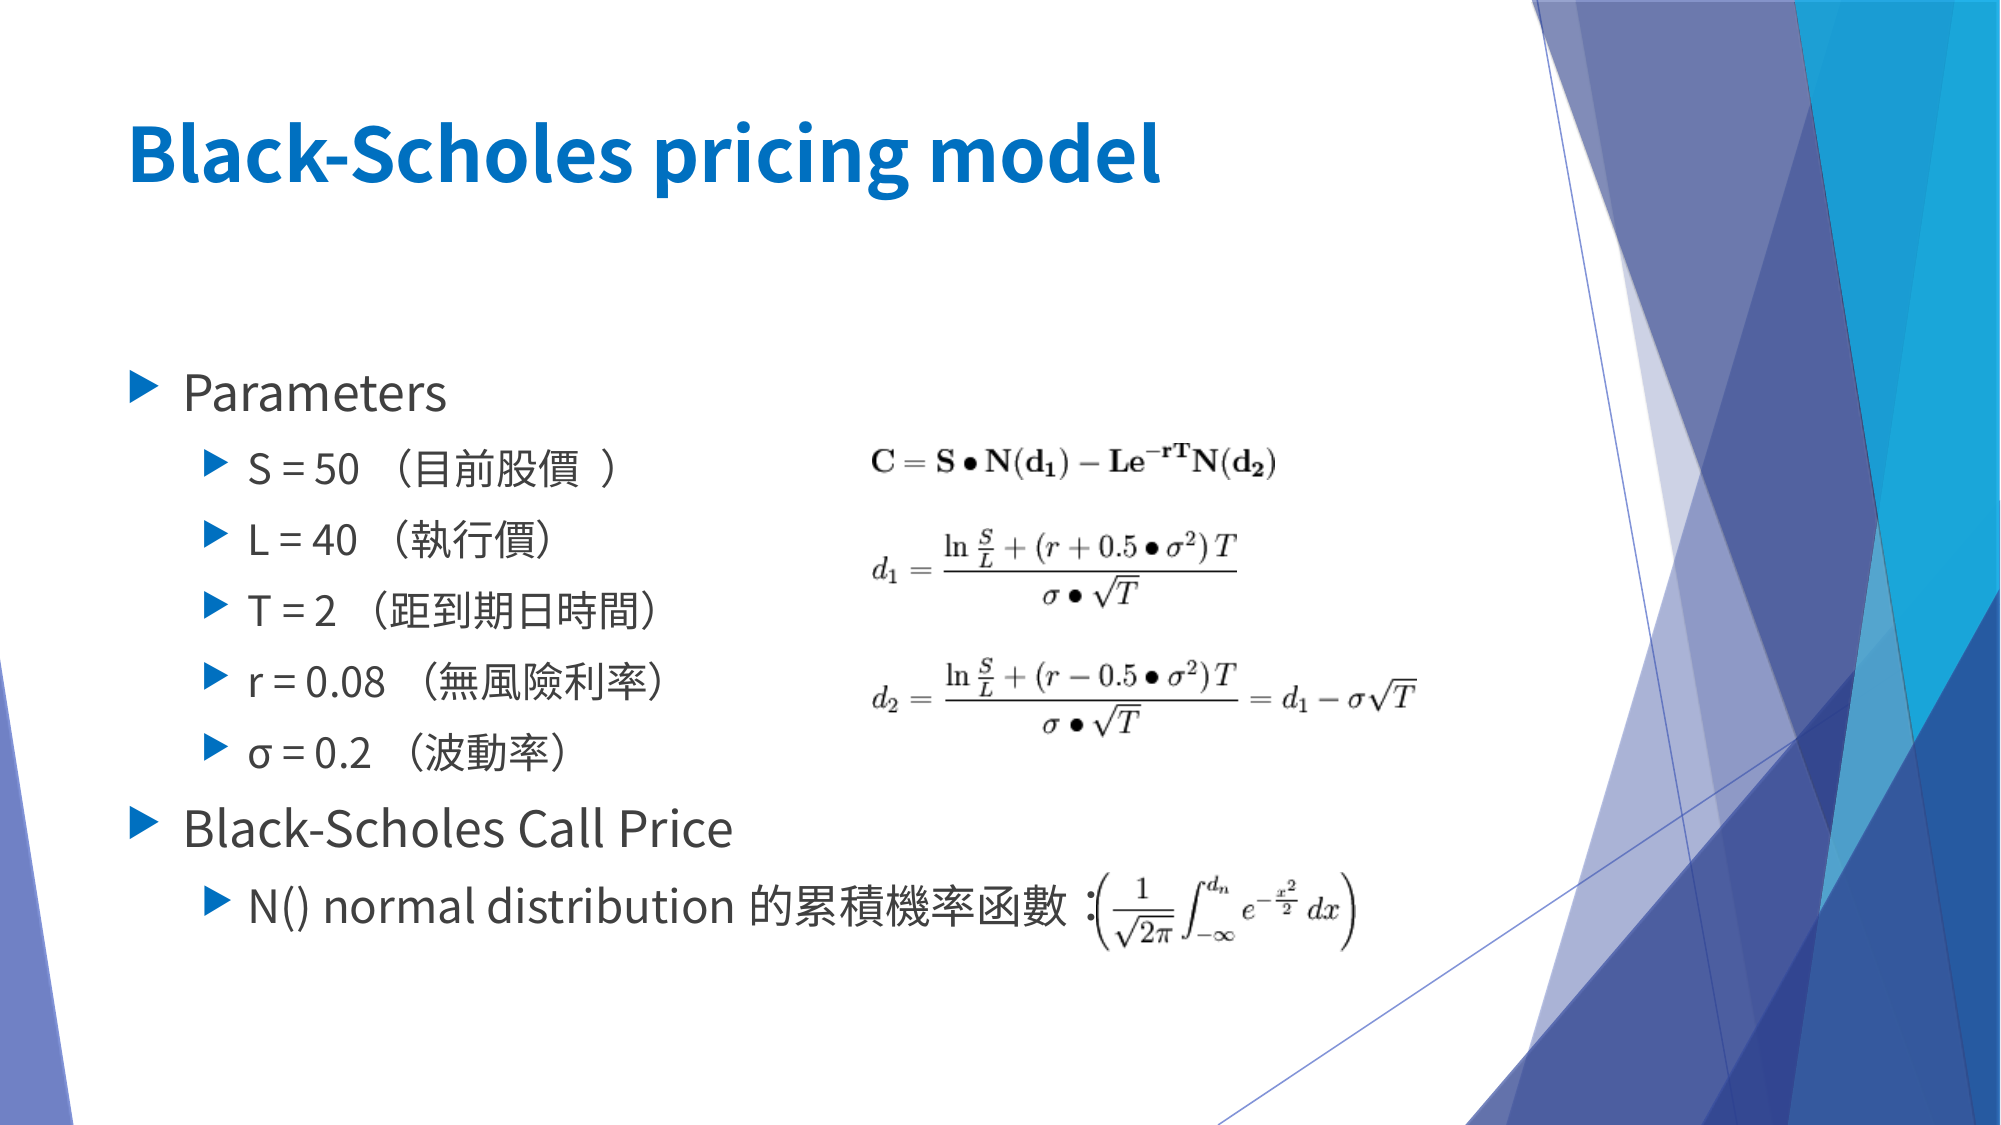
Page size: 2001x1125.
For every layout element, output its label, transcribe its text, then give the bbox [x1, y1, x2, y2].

picture [1096, 872, 1356, 952]
picture [872, 528, 1237, 609]
picture [872, 657, 1417, 738]
list Parameters S = 50（目前股價 ） L = 40（執行價） T = 2（距到期日時間） r = 0.08（無風險利率） σ = 0.2（波動率） Black-Scholes Call Price N() normal distribution的累積機率函數： [111, 354, 1522, 992]
picture [872, 443, 1275, 480]
title Black-Scholes pricing model [111, 99, 1522, 317]
